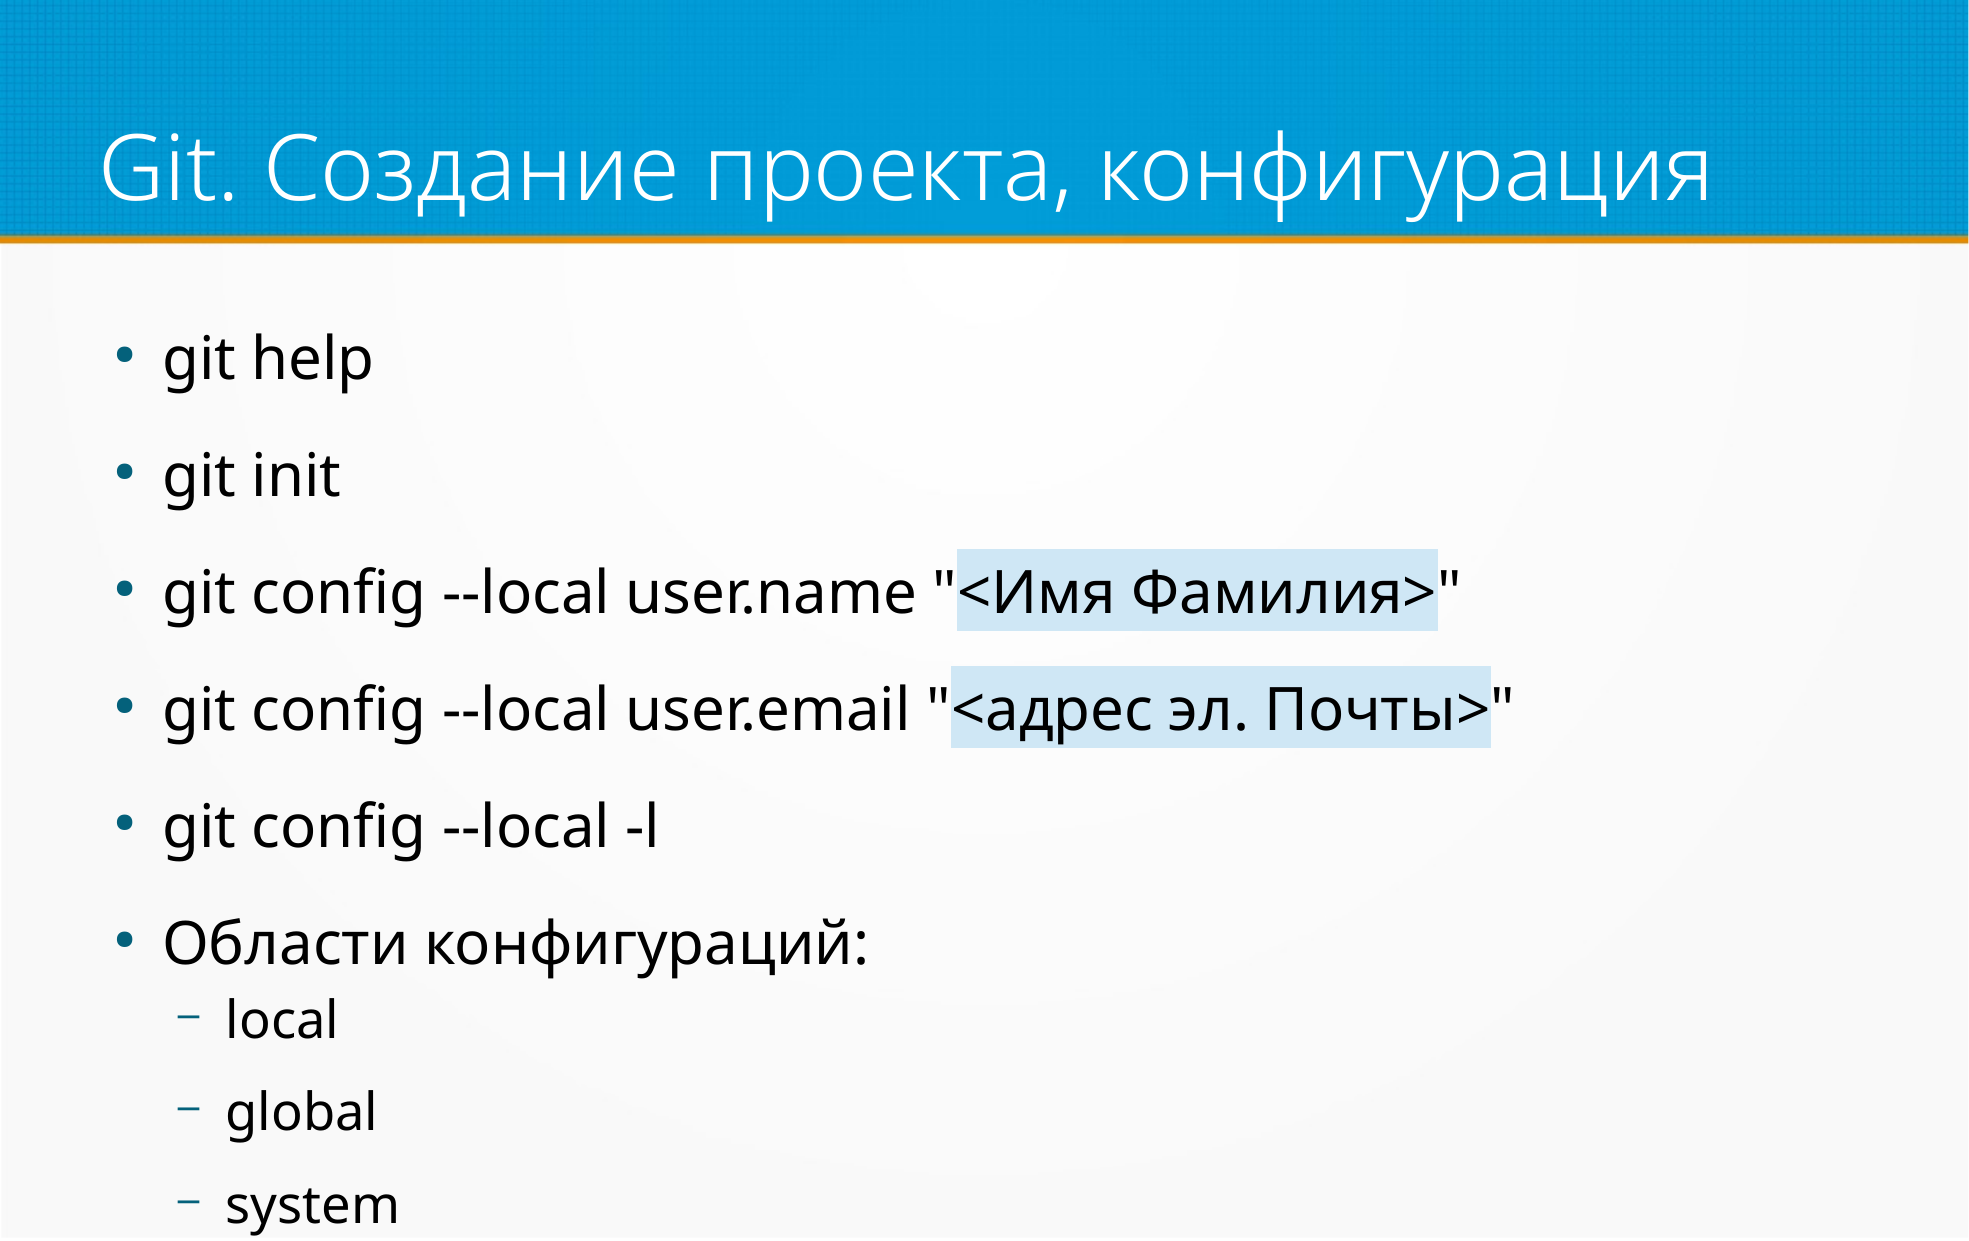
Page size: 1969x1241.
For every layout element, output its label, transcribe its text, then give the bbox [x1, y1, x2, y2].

picture [0, 233, 1969, 1241]
list git help git init git config --local user.name "<Имя Фамилия>" git config --local user.email "<адрес эл. Почты>" git config --local -l Области конфигураций: local global system [98, 315, 1969, 1241]
title Git. Создание проекта, конфигурация [98, 19, 1870, 227]
